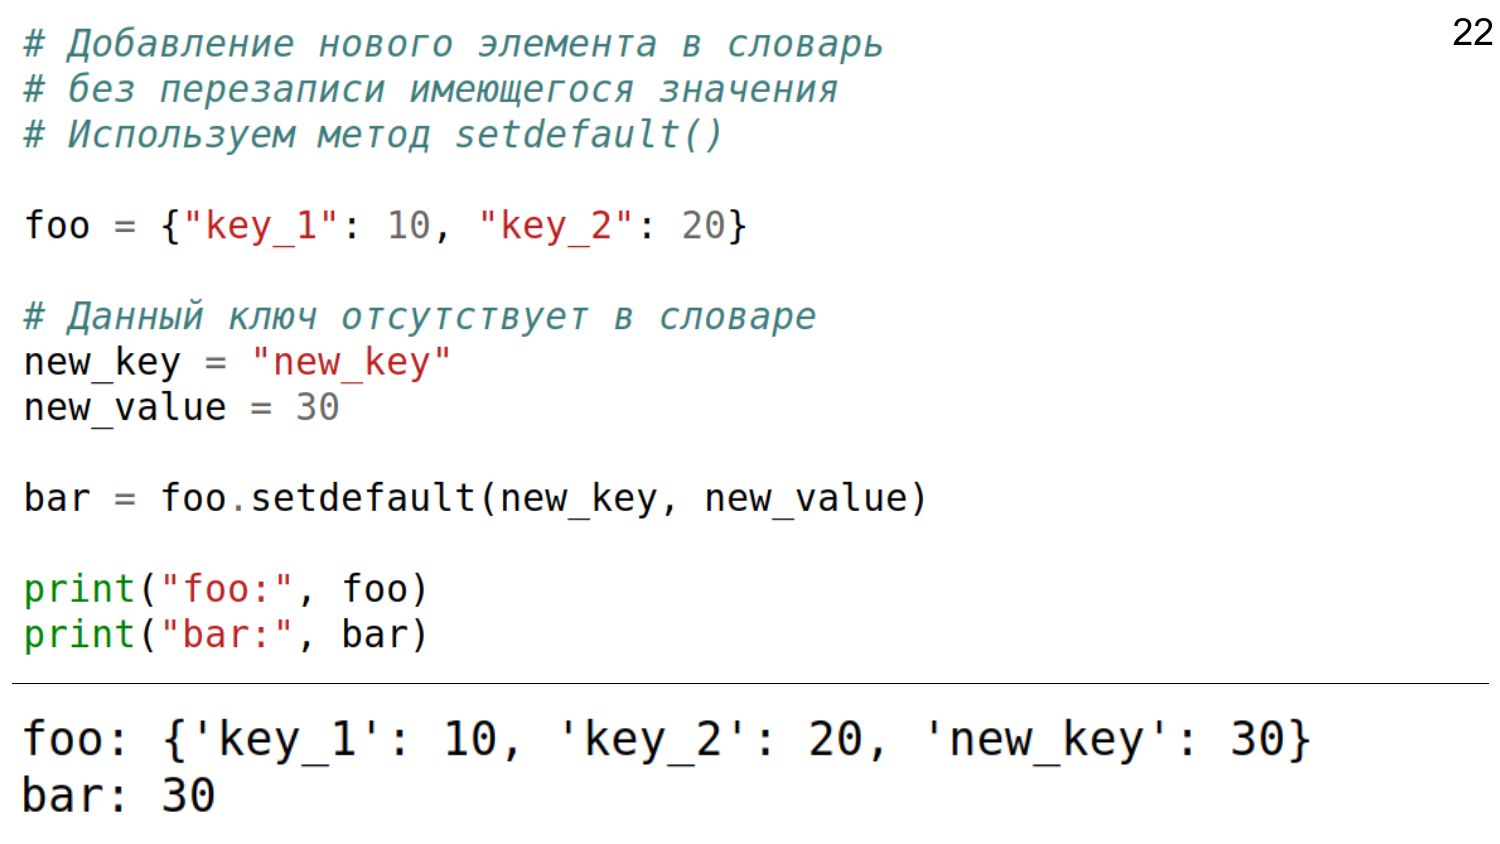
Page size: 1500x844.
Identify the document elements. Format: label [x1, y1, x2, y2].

picture [9, 705, 1322, 834]
picture [9, 15, 942, 665]
